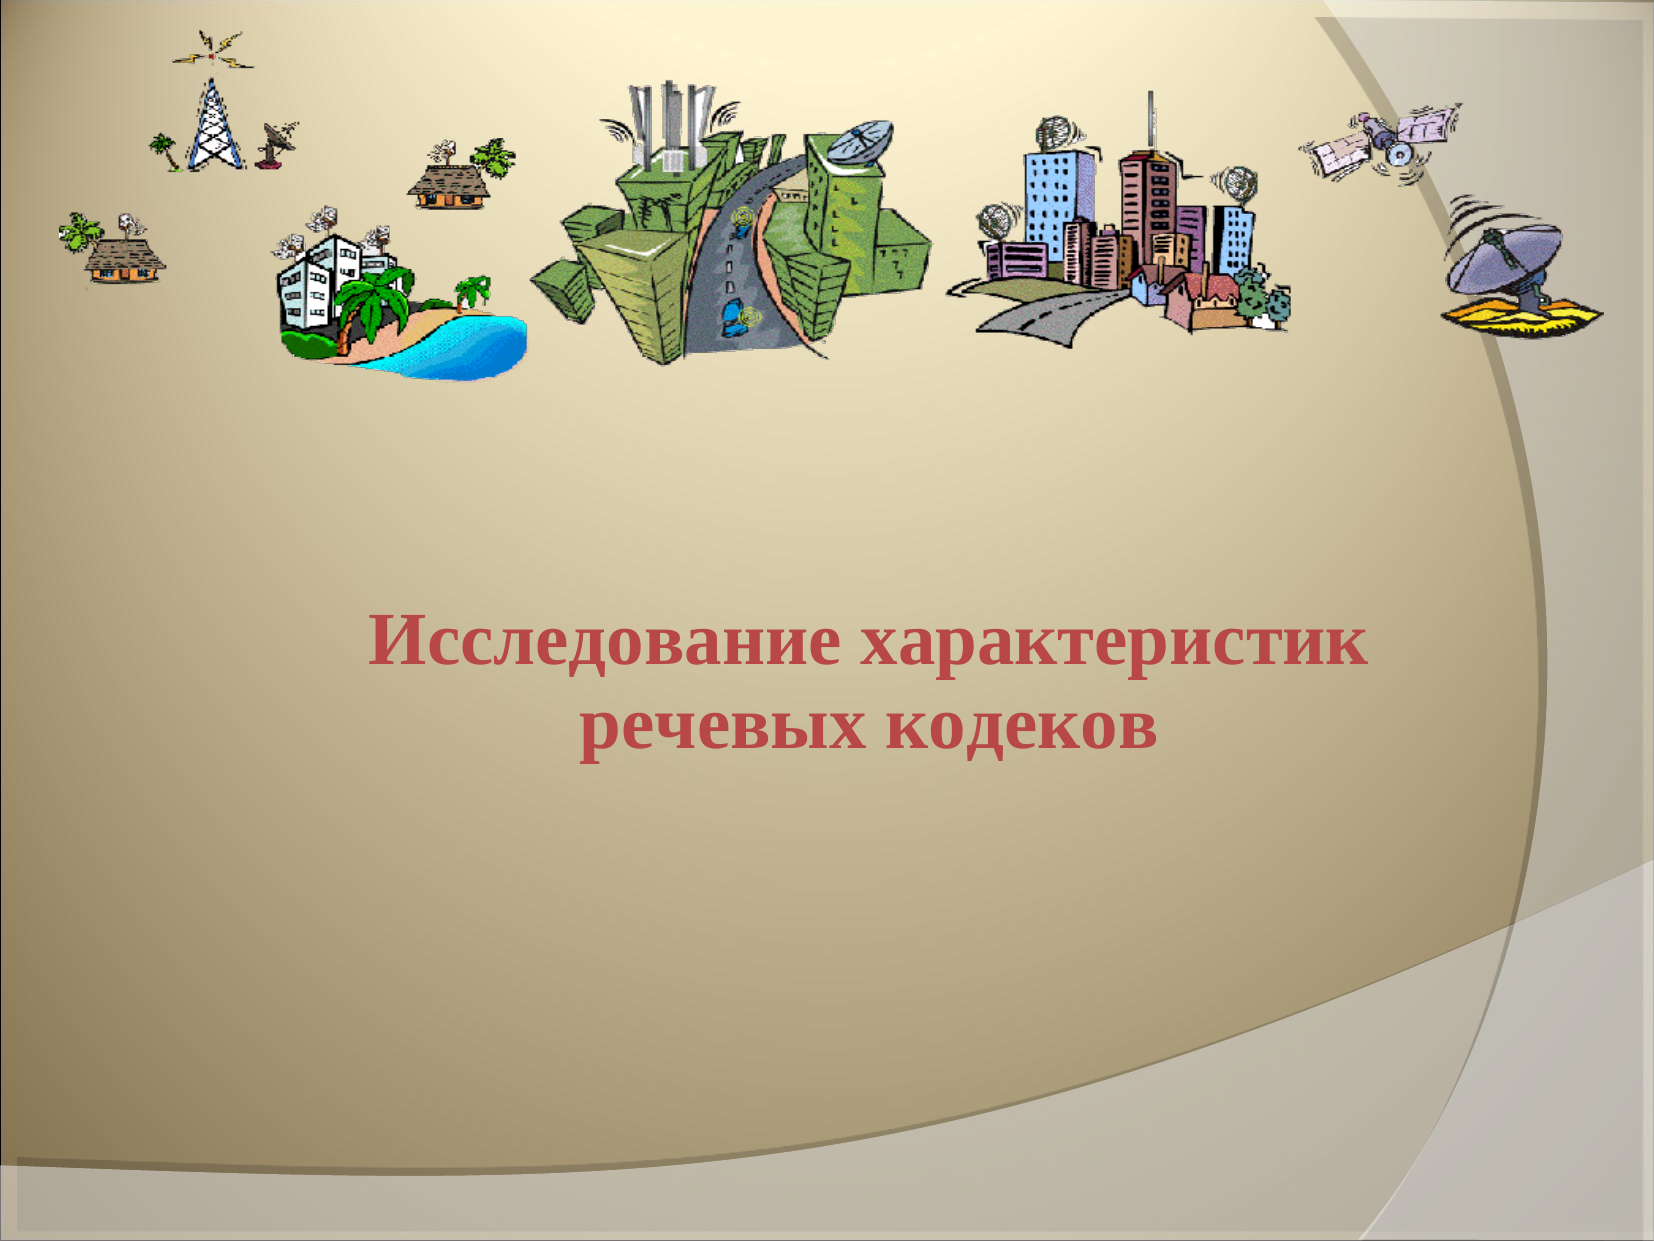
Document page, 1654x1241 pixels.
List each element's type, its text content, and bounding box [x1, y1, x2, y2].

picture [0, 0, 1604, 1175]
text_box Исследование характеристик речевых кодеков [354, 590, 1182, 671]
